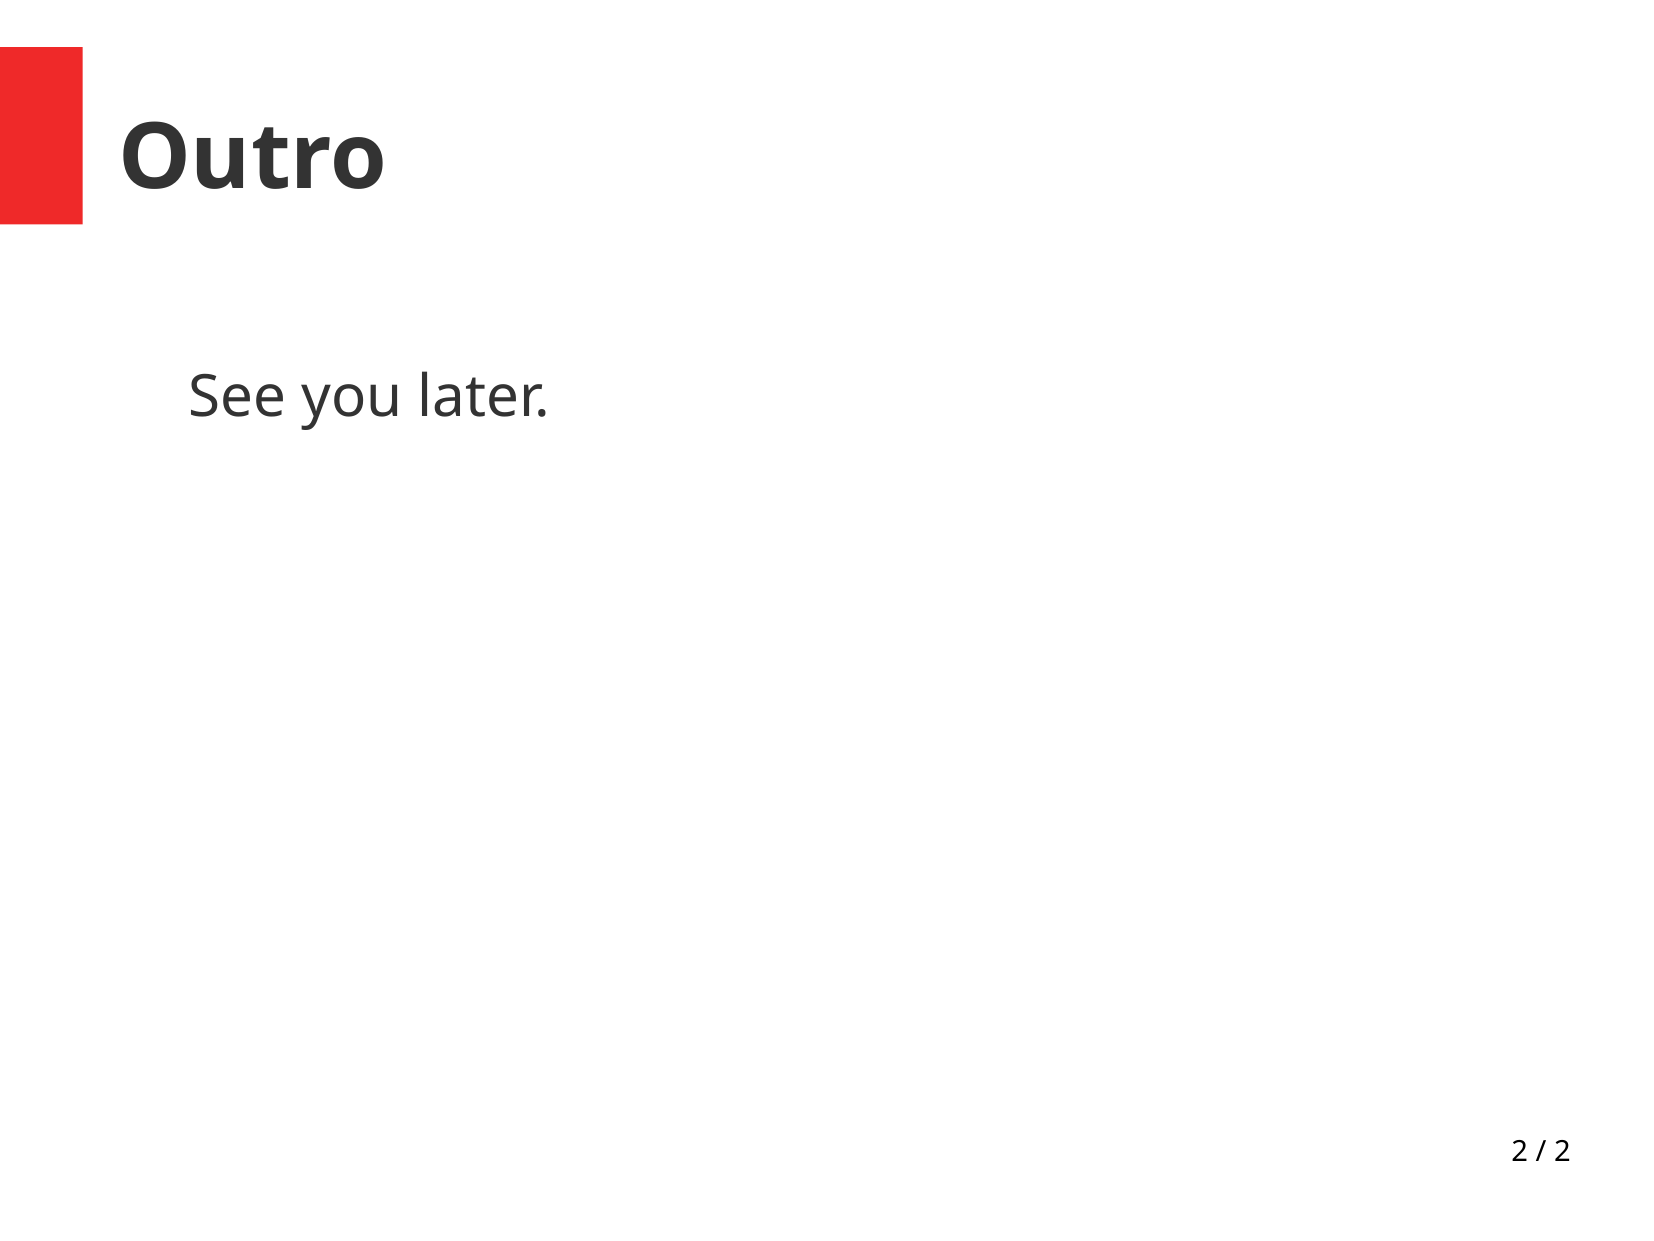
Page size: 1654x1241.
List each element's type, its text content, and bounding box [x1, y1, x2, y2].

list See you later. [118, 354, 1536, 1074]
title Outro [118, 49, 1571, 257]
